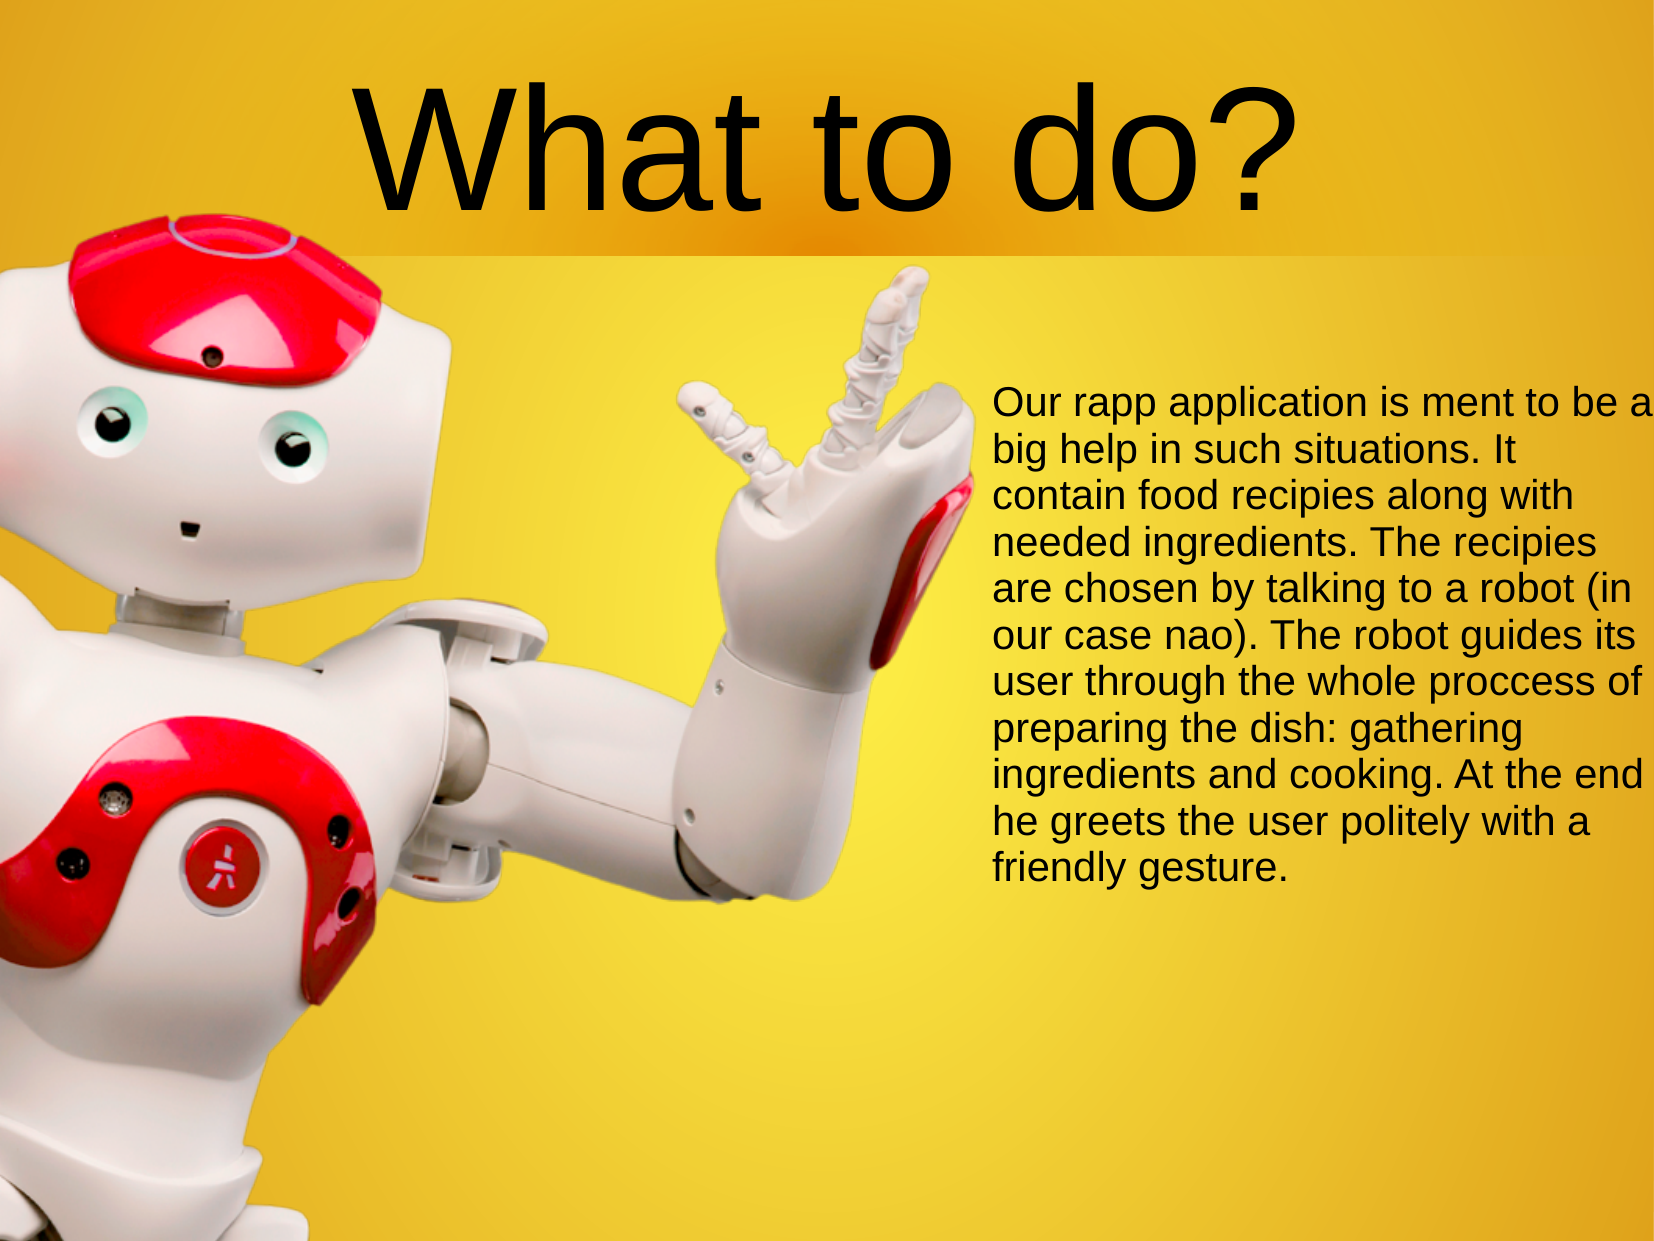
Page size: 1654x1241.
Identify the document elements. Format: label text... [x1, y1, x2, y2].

list Our rapp application is ment to be a big help in such situations. It contain food recipies along with needed ingredients. The recipies are chosen by talking to a robot (in our case nao). The robot guides its user through the whole proccess of preparing the dish: gathering ingredients and cooking. At the end he greets the user politely with a friendly gesture. [977, 379, 1654, 1099]
title What to do? [82, 47, 1571, 252]
picture [0, 212, 977, 1241]
